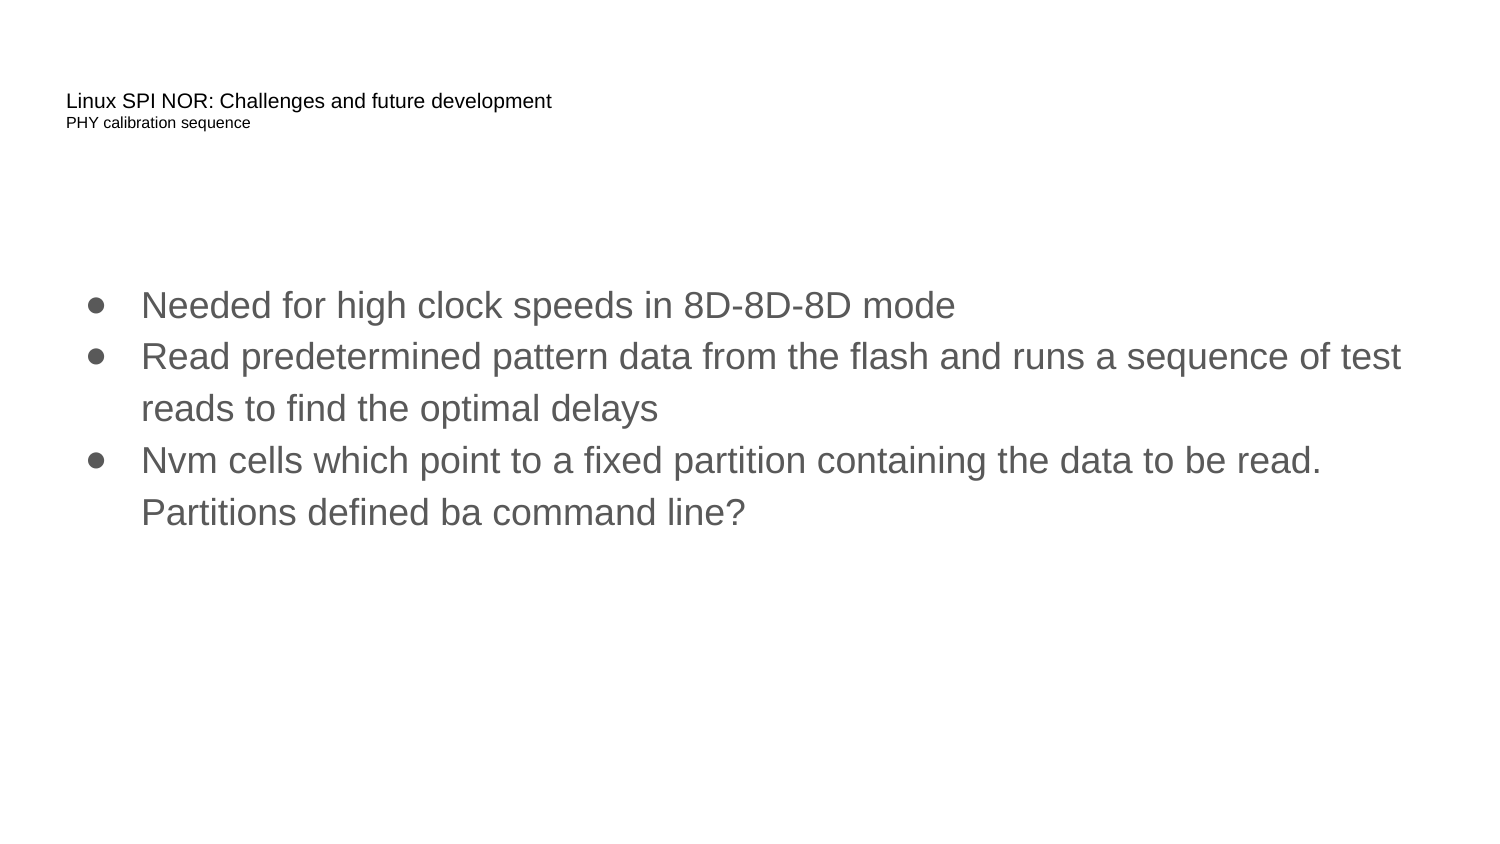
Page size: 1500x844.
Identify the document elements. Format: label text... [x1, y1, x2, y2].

list Needed for high clock speeds in 8D-8D-8D mode Read predetermined pattern data from the flash and runs a sequence of test reads to find the optimal delays Nvm cells which point to a fixed partition containing the data to be read. Partitions defined ba command line? [51, 189, 1449, 750]
title Linux SPI NOR: Challenges and future development PHY calibration sequence [51, 72, 1449, 167]
